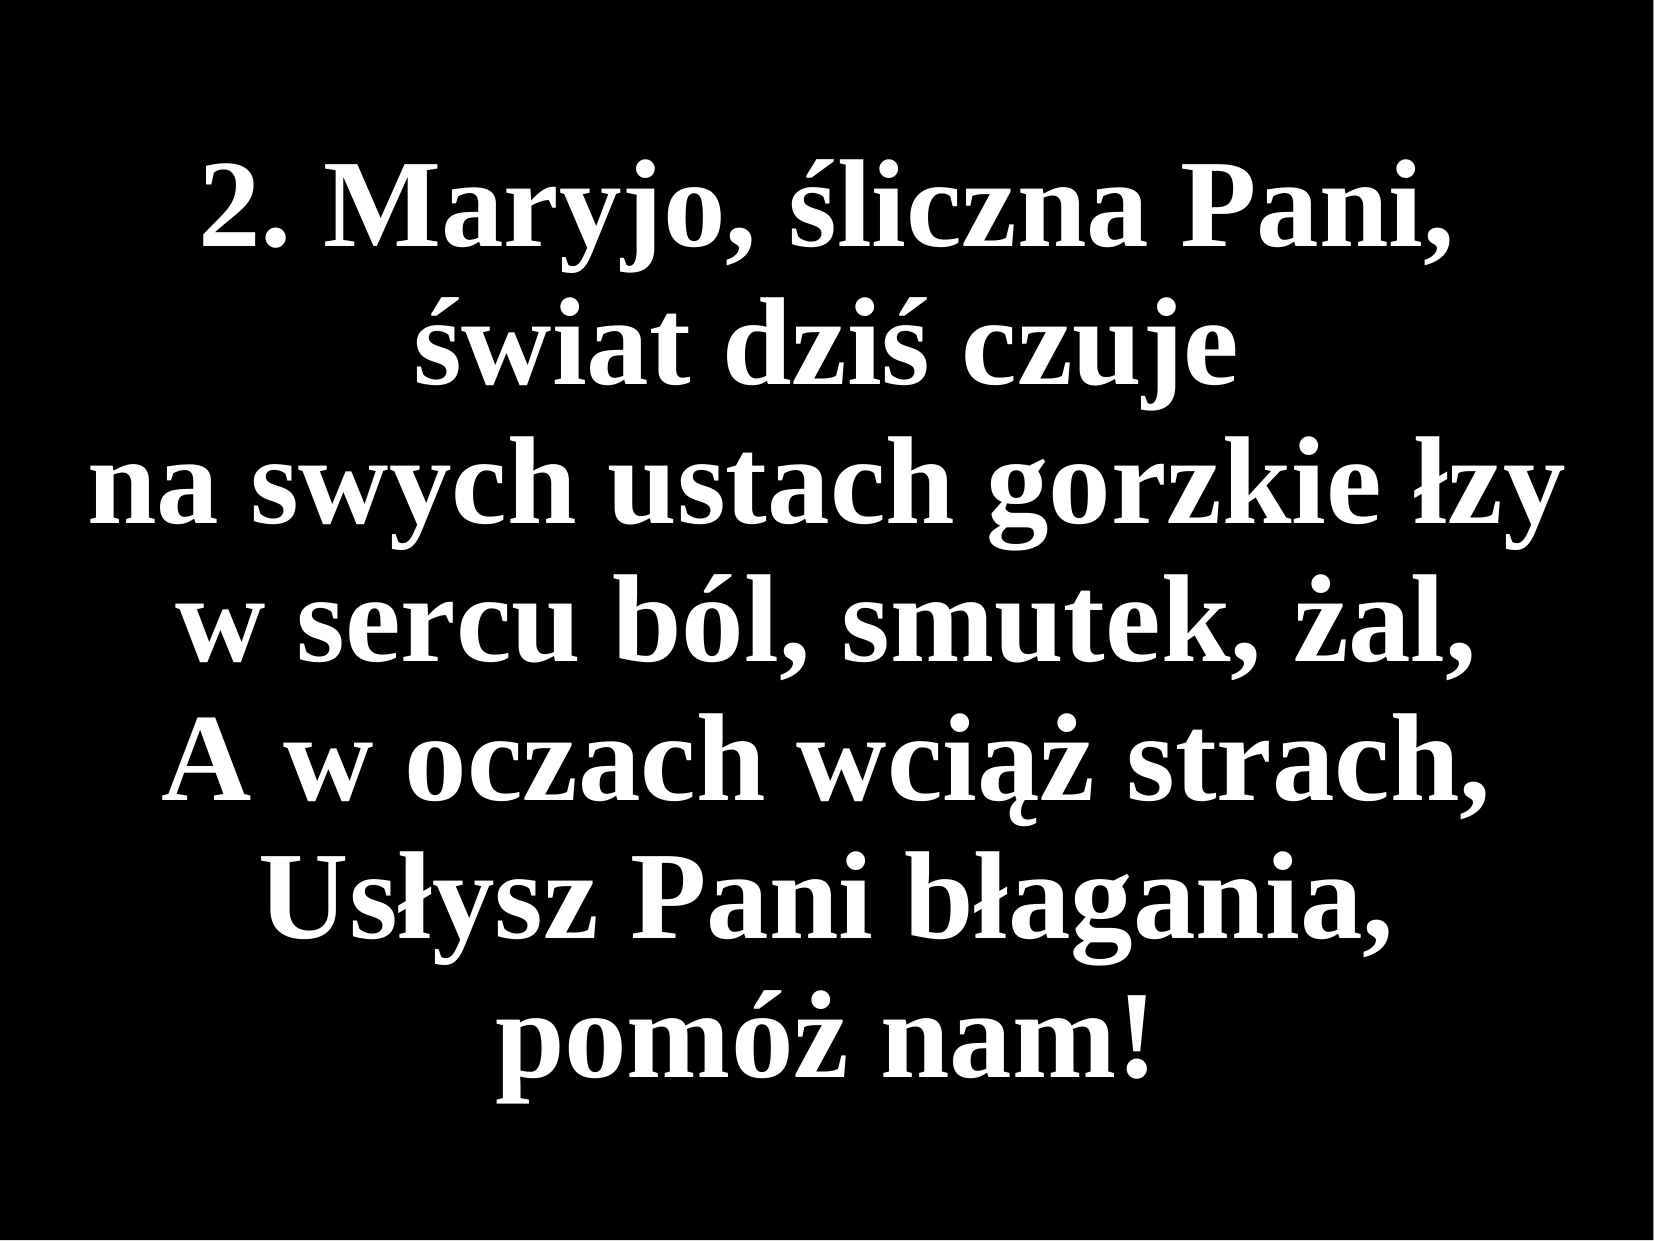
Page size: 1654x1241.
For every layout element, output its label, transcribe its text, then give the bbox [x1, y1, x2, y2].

title 2. Maryjo, śliczna Pani, świat dziś czuje na swych ustach gorzkie łzy w sercu ból, smutek, żal, A w oczach wciąż strach, Usłysz Pani błagania, pomóż nam! [0, 0, 1654, 1241]
